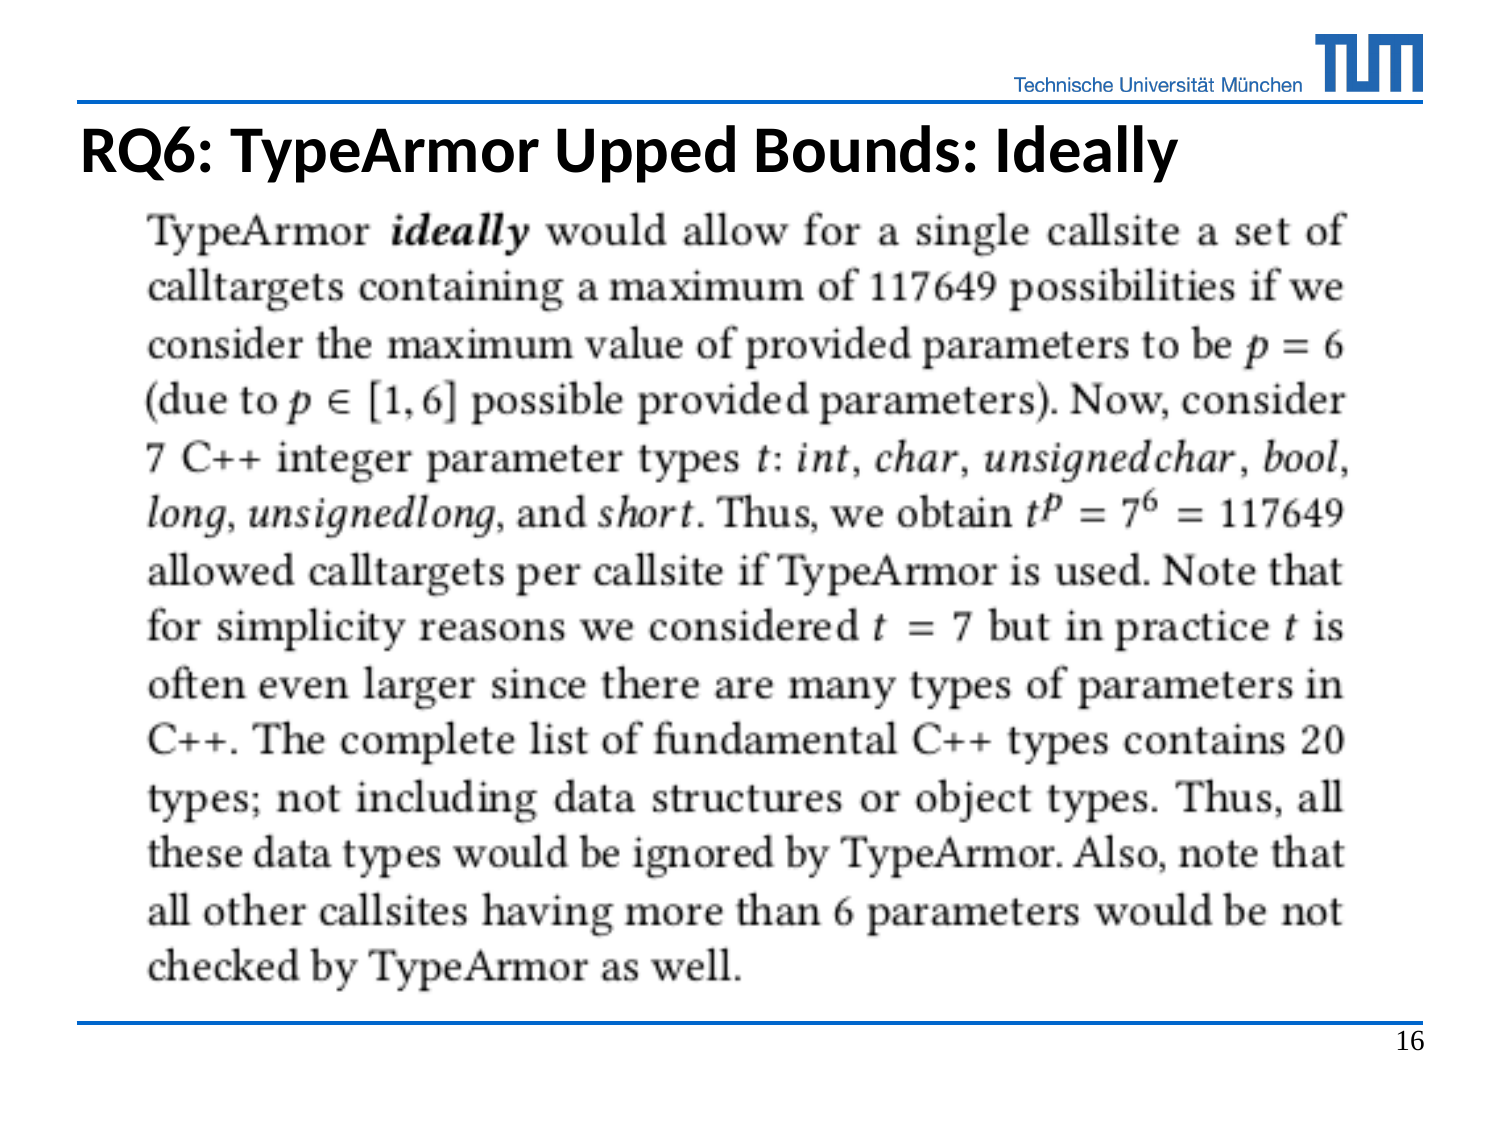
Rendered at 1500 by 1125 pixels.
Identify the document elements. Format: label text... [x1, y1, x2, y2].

picture [1014, 34, 1423, 92]
title RQ6: TypeArmor Upped Bounds: Ideally [80, 112, 1419, 200]
picture [132, 193, 1369, 997]
